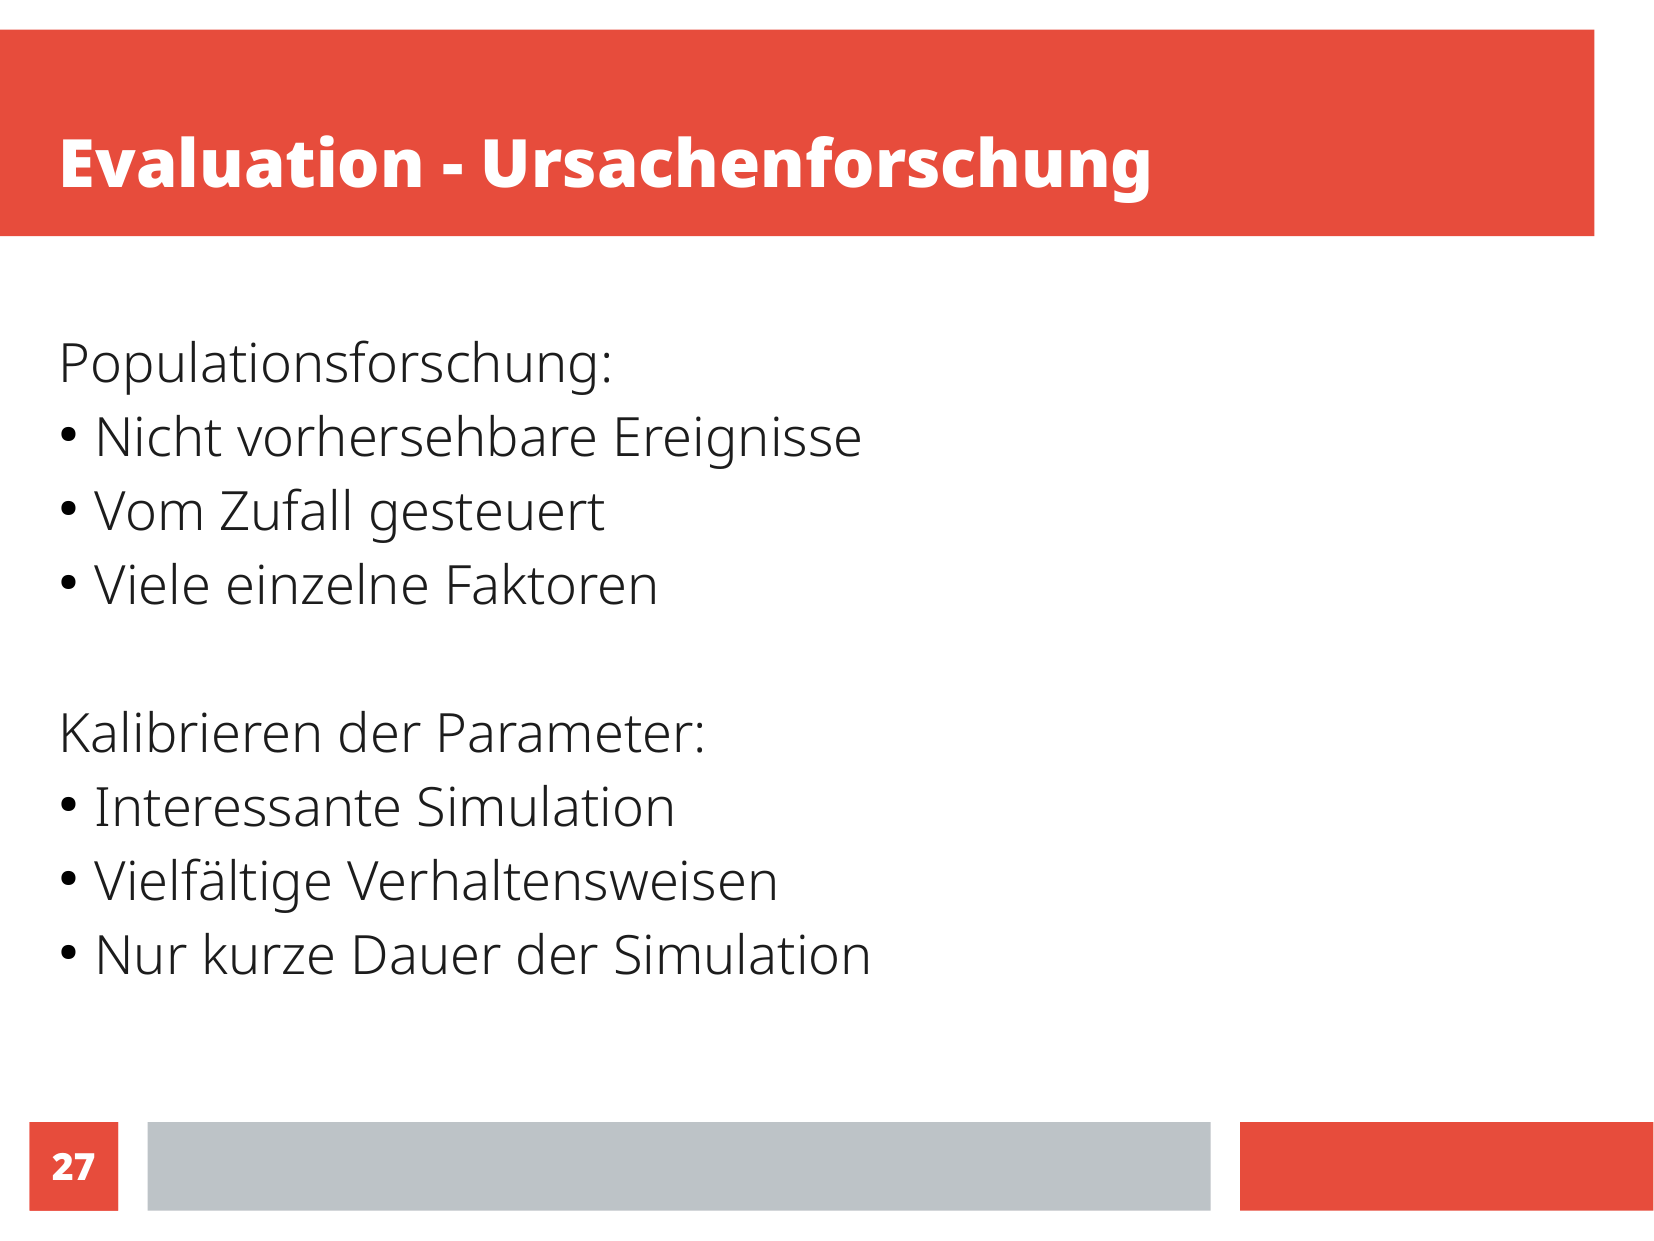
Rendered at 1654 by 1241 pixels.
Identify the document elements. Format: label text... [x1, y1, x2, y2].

subtitle Populationsforschung: Nicht vorhersehbare Ereignisse Vom Zufall gesteuert Viele einzelne Faktoren Kalibrieren der Parameter: Interessante Simulation Vielfältige Verhaltensweisen Nur kurze Dauer der Simulation [59, 324, 1565, 1093]
title Evaluation - Ursachenforschung [59, 49, 1595, 207]
